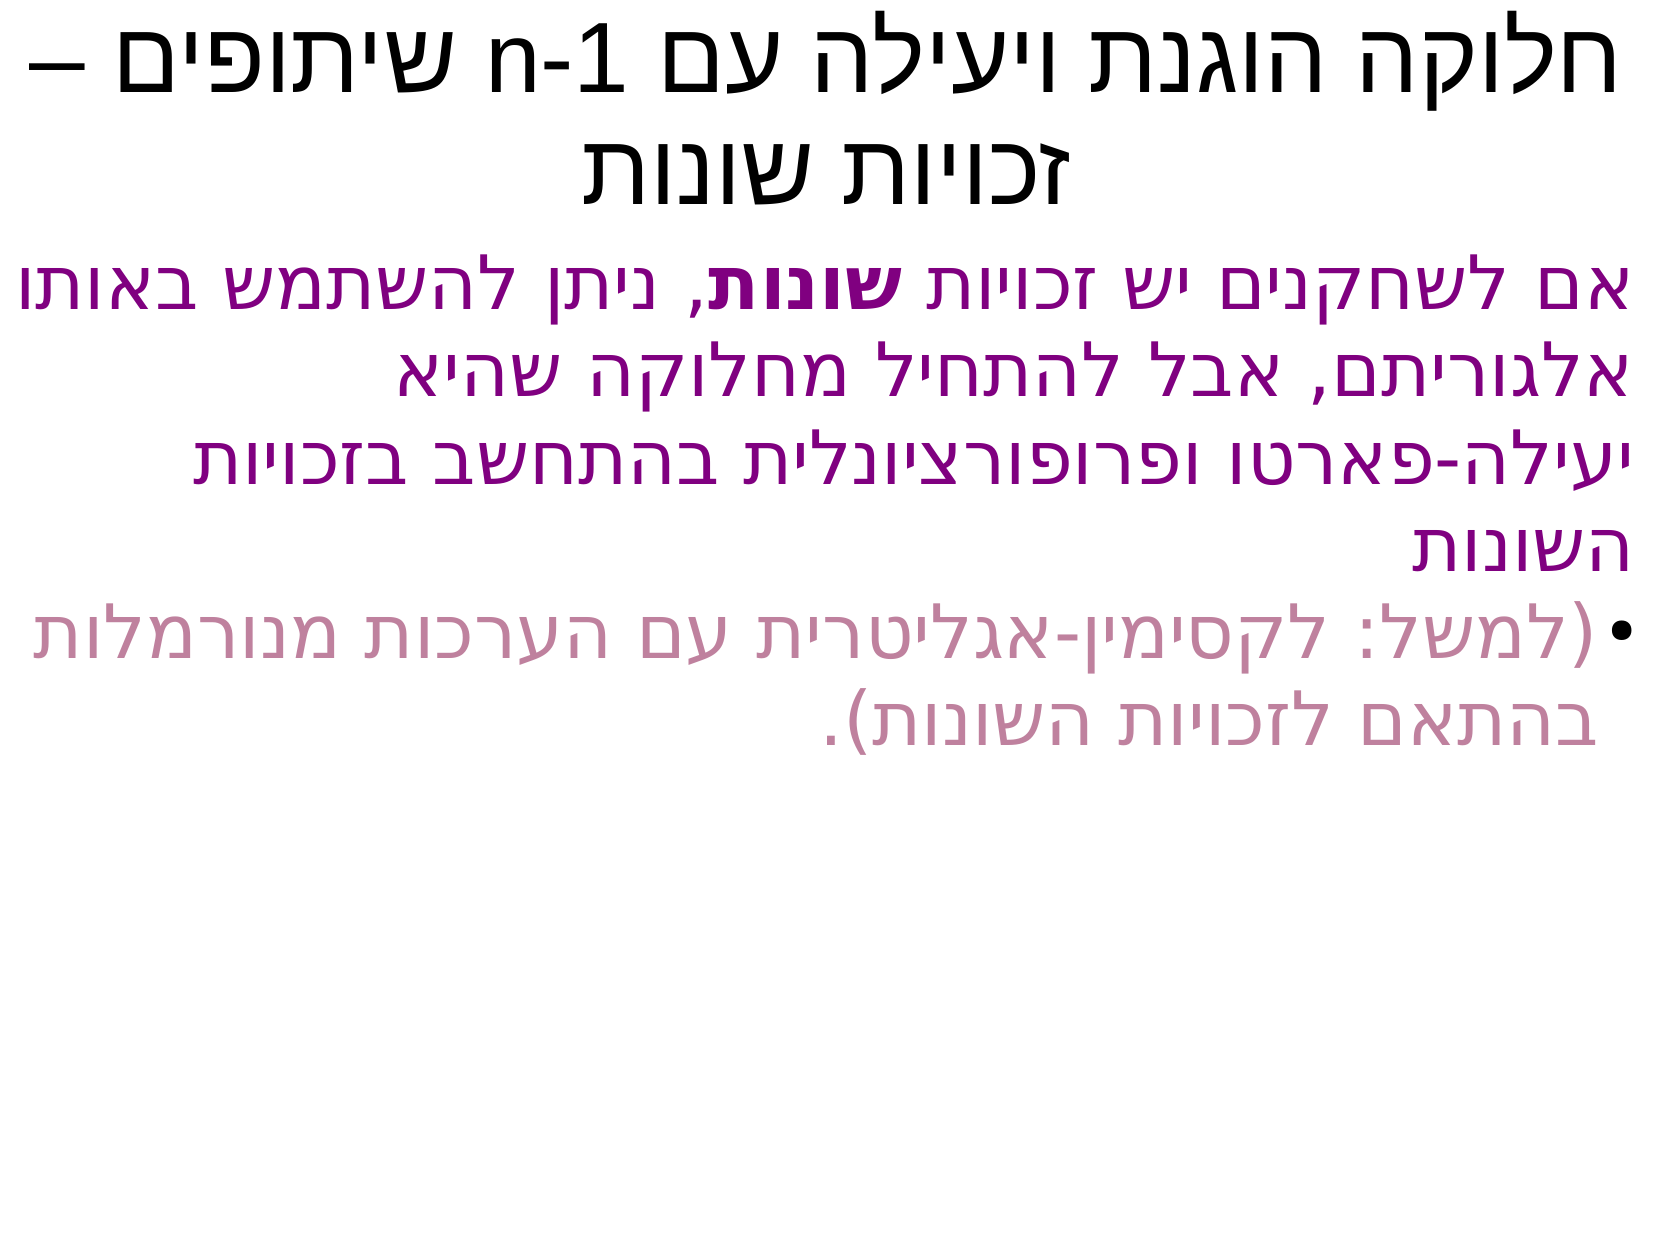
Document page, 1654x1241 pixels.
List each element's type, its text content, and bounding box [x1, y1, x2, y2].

title חלוקה הוגנת ויעילה עם n-1 שיתופים – זכויות שונות [0, 2, 1654, 226]
list אם לשחקנים יש זכויות שונות, ניתן להשתמש באותו אלגוריתם, אבל להתחיל מחלוקה שהיא יעילה-פארטו ופרופורציונלית בהתחשב בזכויות השונות (למשל: לקסימין-אגליטרית עם הערכות מנורמלות בהתאם לזכויות השונות). [15, 240, 1636, 1186]
